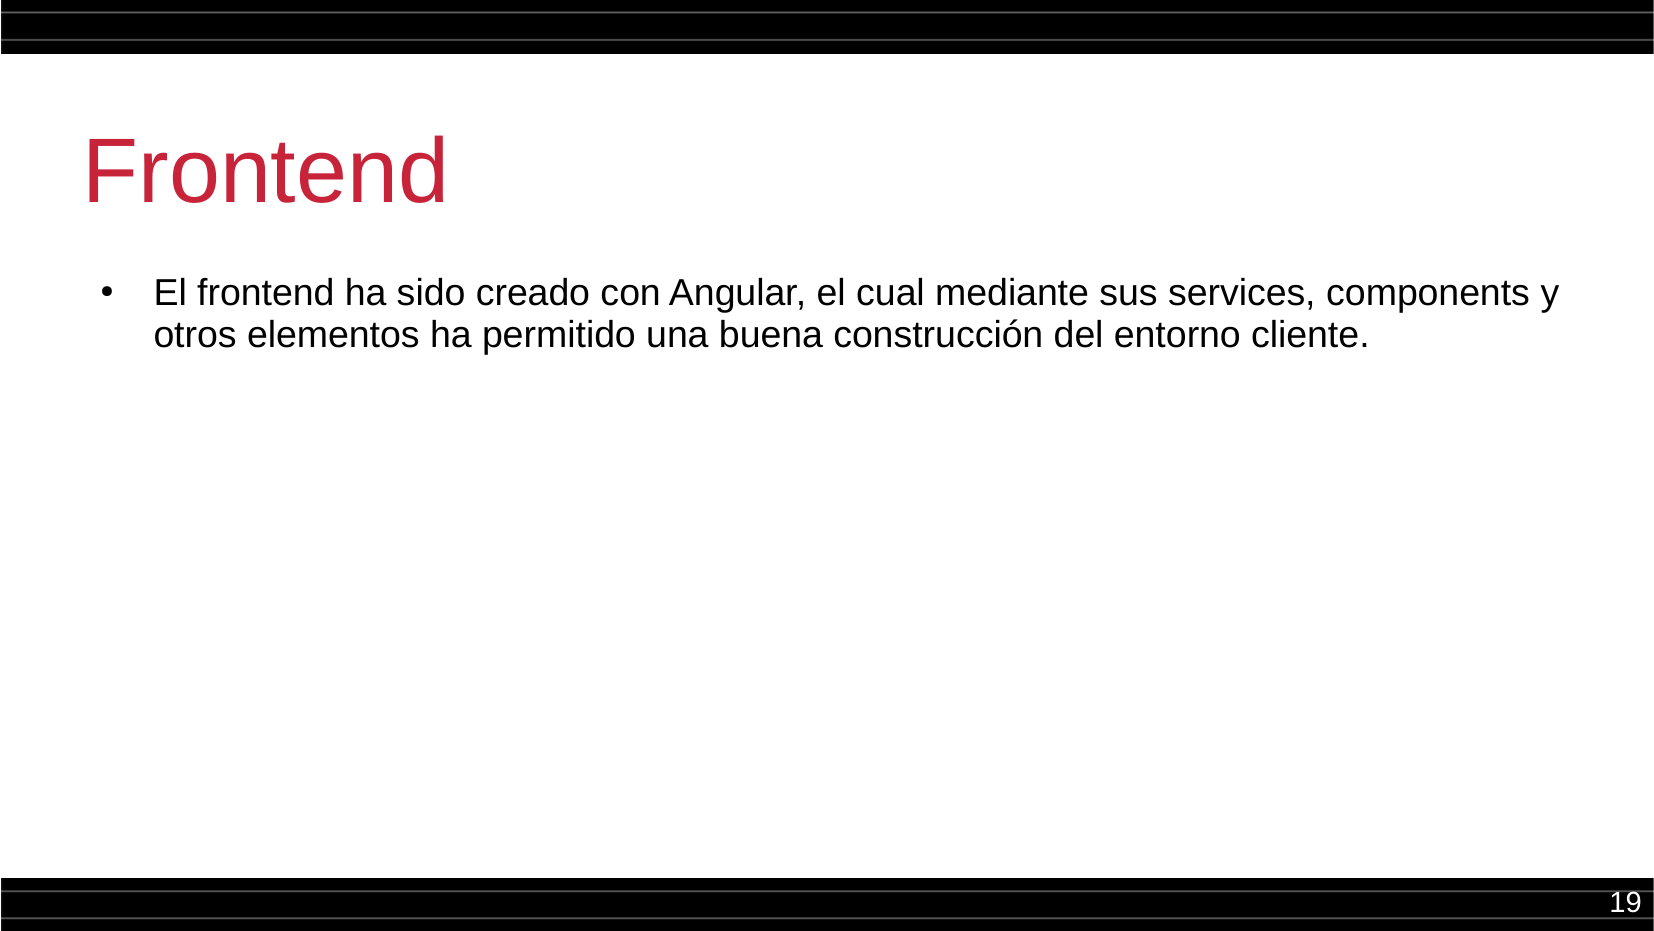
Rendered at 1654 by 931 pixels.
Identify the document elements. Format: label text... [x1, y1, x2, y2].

title Frontend [82, 92, 1571, 249]
picture [1, 878, 1654, 931]
list El frontend ha sido creado con Angular, el cual mediante sus services, components y otros elementos ha permitido una buena construcción del entorno cliente. [82, 271, 1571, 758]
picture [1, 0, 1654, 54]
